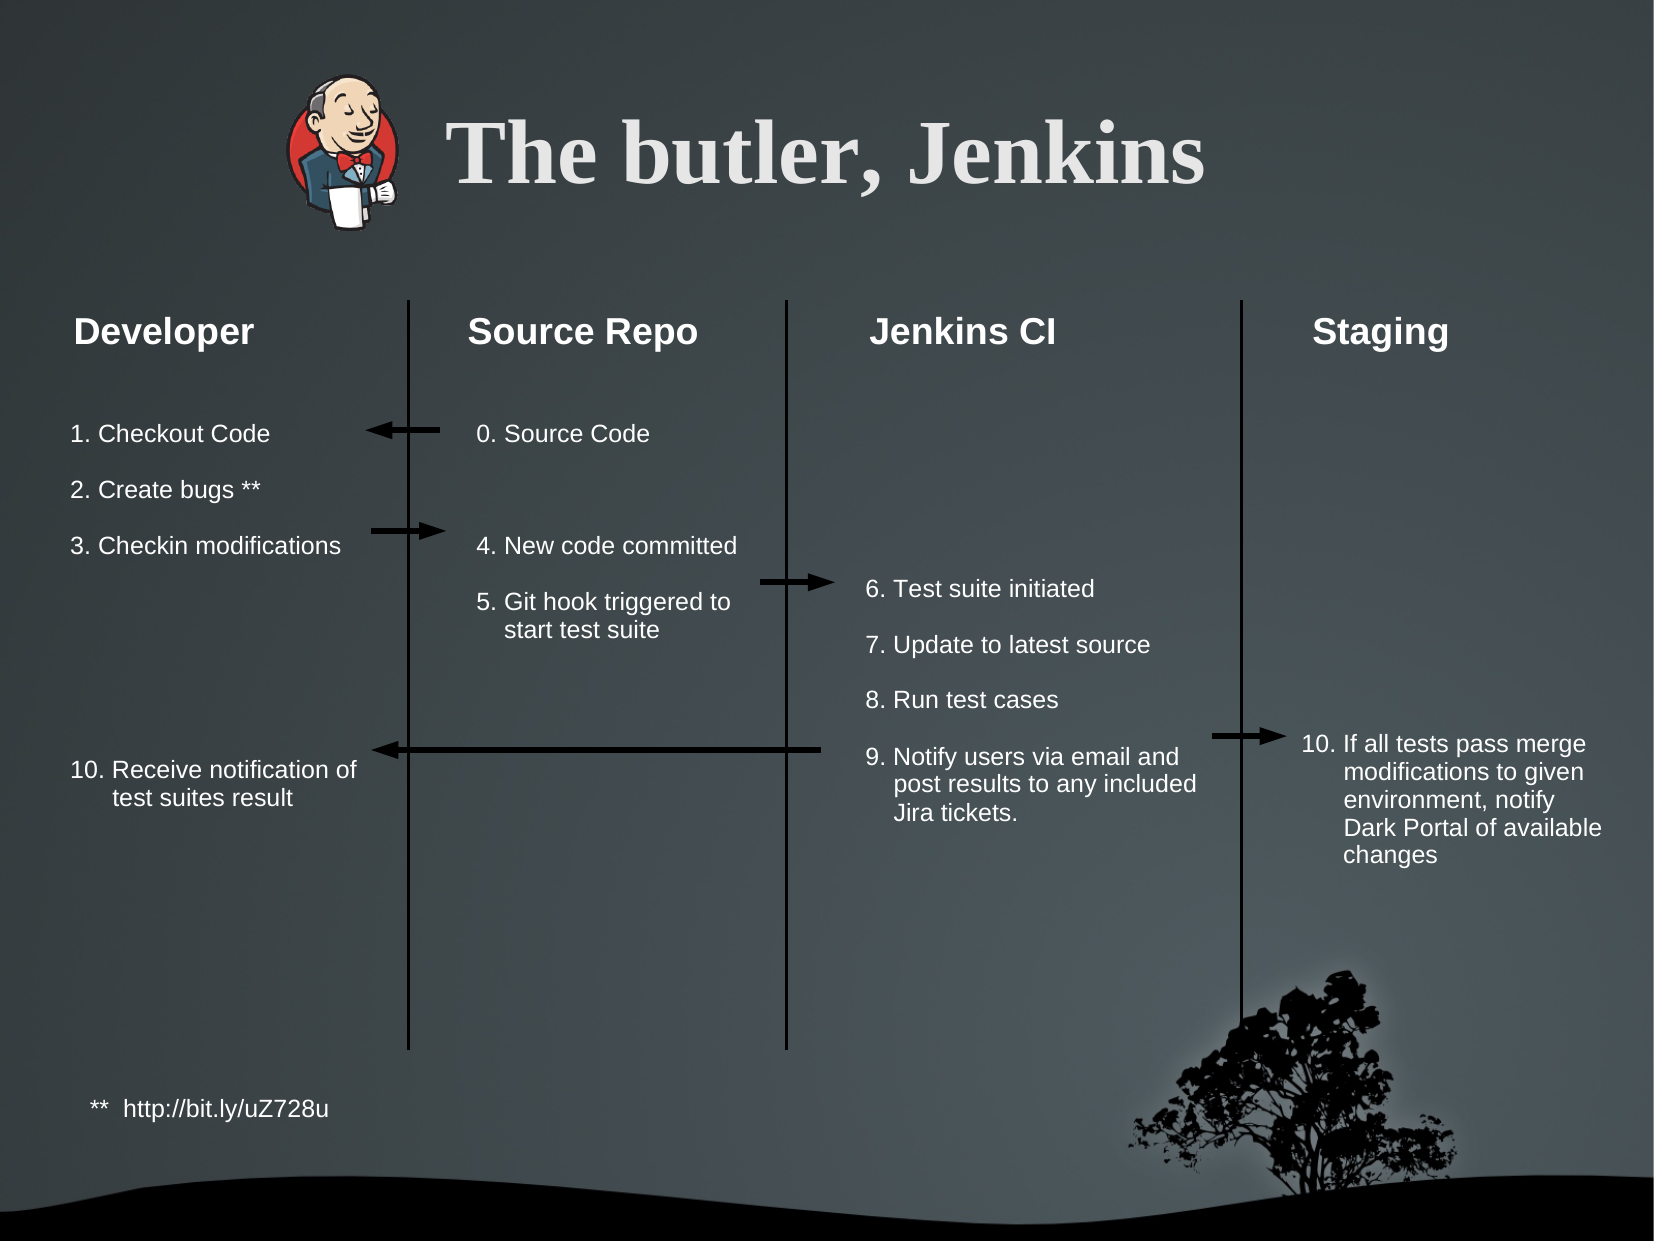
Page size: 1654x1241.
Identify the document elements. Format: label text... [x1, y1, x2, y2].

text_box ** http://bit.ly/uZ728u [75, 1087, 345, 1134]
title The butler, Jenkins [82, 49, 1571, 257]
text_box Jenkins CI [851, 300, 1075, 363]
text_box 10. If all tests pass merge modifications to given environment, notify Dark Portal of available changes [1286, 721, 1625, 893]
text_box Developer [55, 300, 273, 363]
text_box Staging [1294, 300, 1468, 363]
text_box 6. Test suite initiated 7. Update to latest source 8. Run test cases 9. Notify users via email and post results to any included Jira tickets. [850, 566, 1220, 863]
picture [0, 0, 1654, 1241]
text_box 1. Checkout Code 2. Create bugs ** 3. Checkin modifications 10. Receive notification of test suites result [55, 412, 373, 865]
text_box 0. Source Code 4. New code committed 5. Git hook triggered to start test suite [461, 412, 754, 678]
text_box Source Repo [450, 300, 717, 363]
